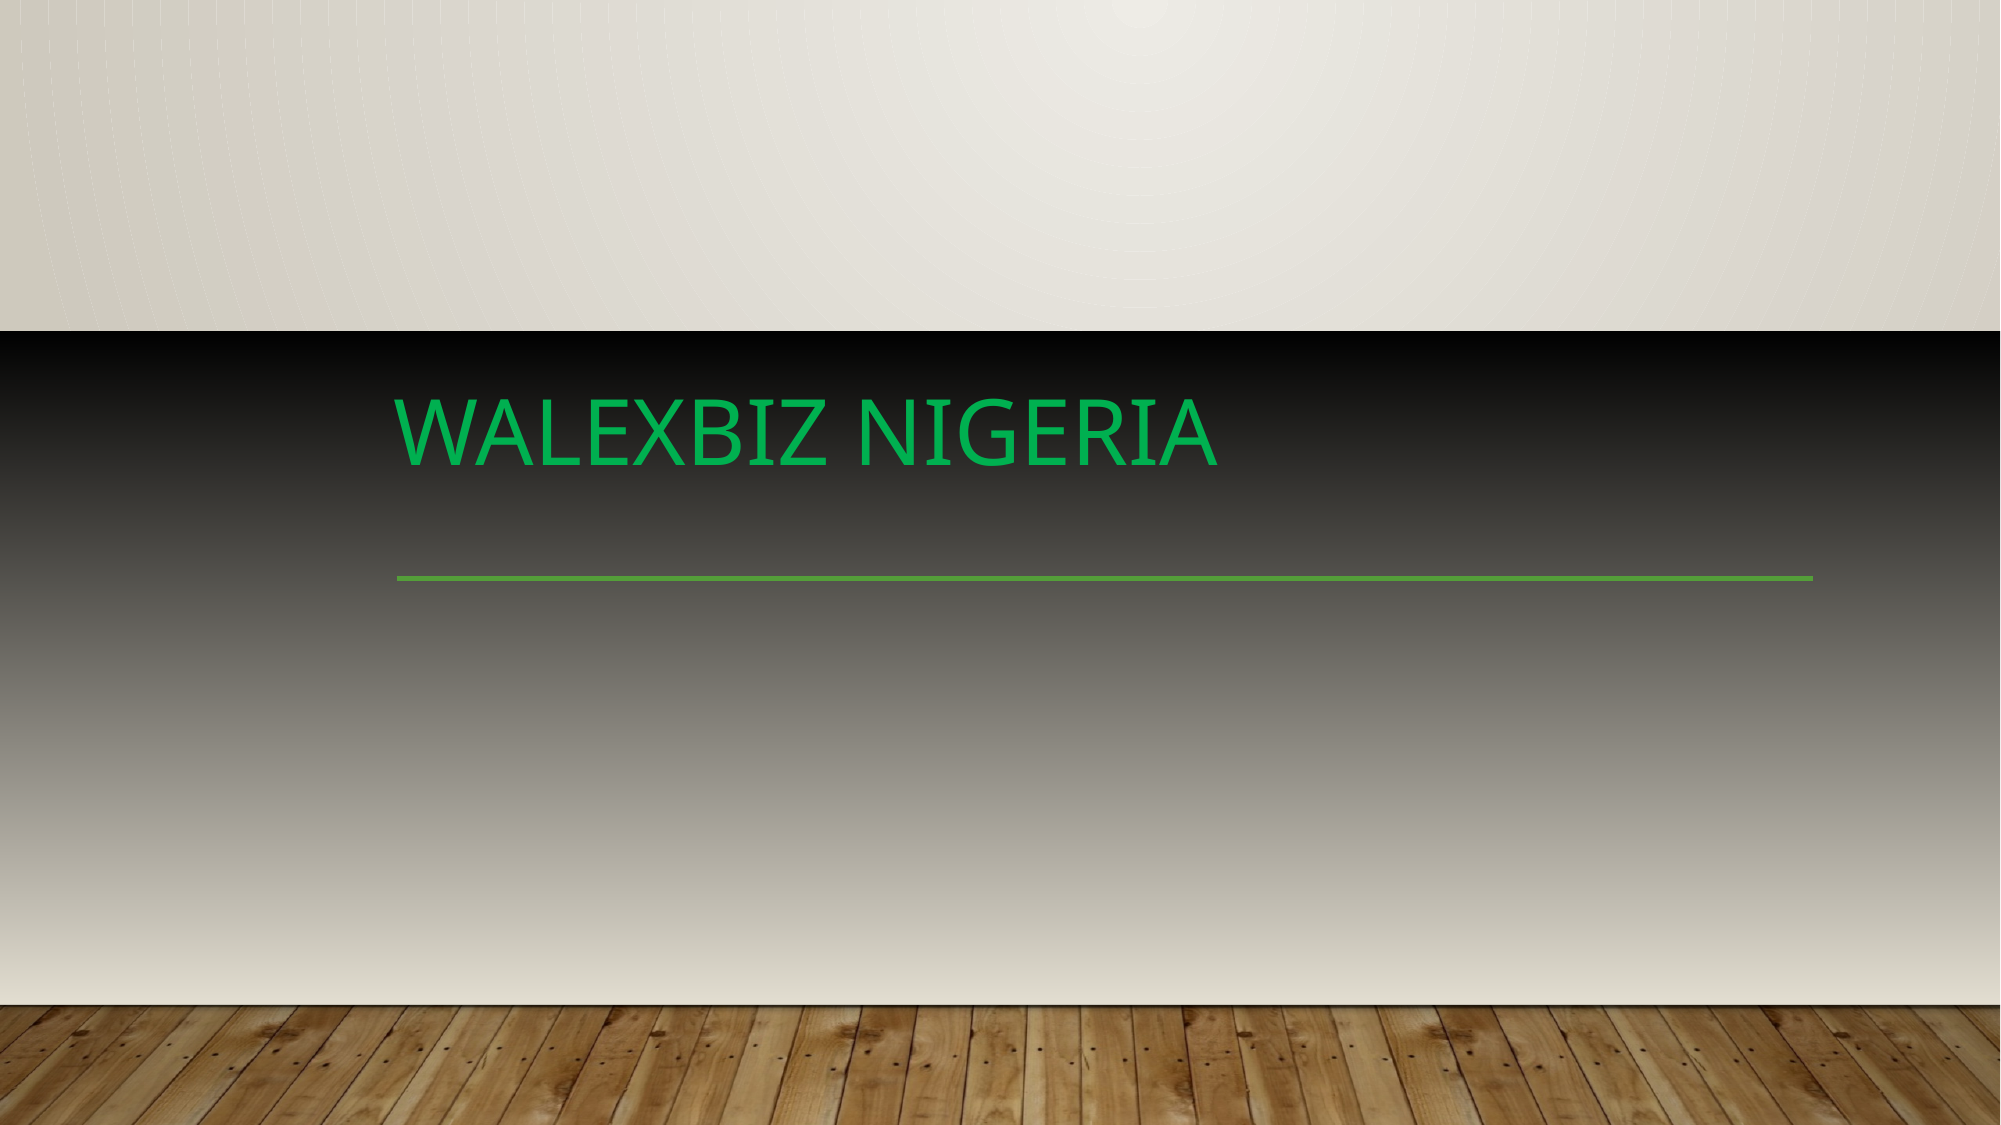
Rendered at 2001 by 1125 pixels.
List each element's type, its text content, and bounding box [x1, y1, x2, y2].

title WALEXBIZ NIGERIA [378, 376, 1796, 486]
